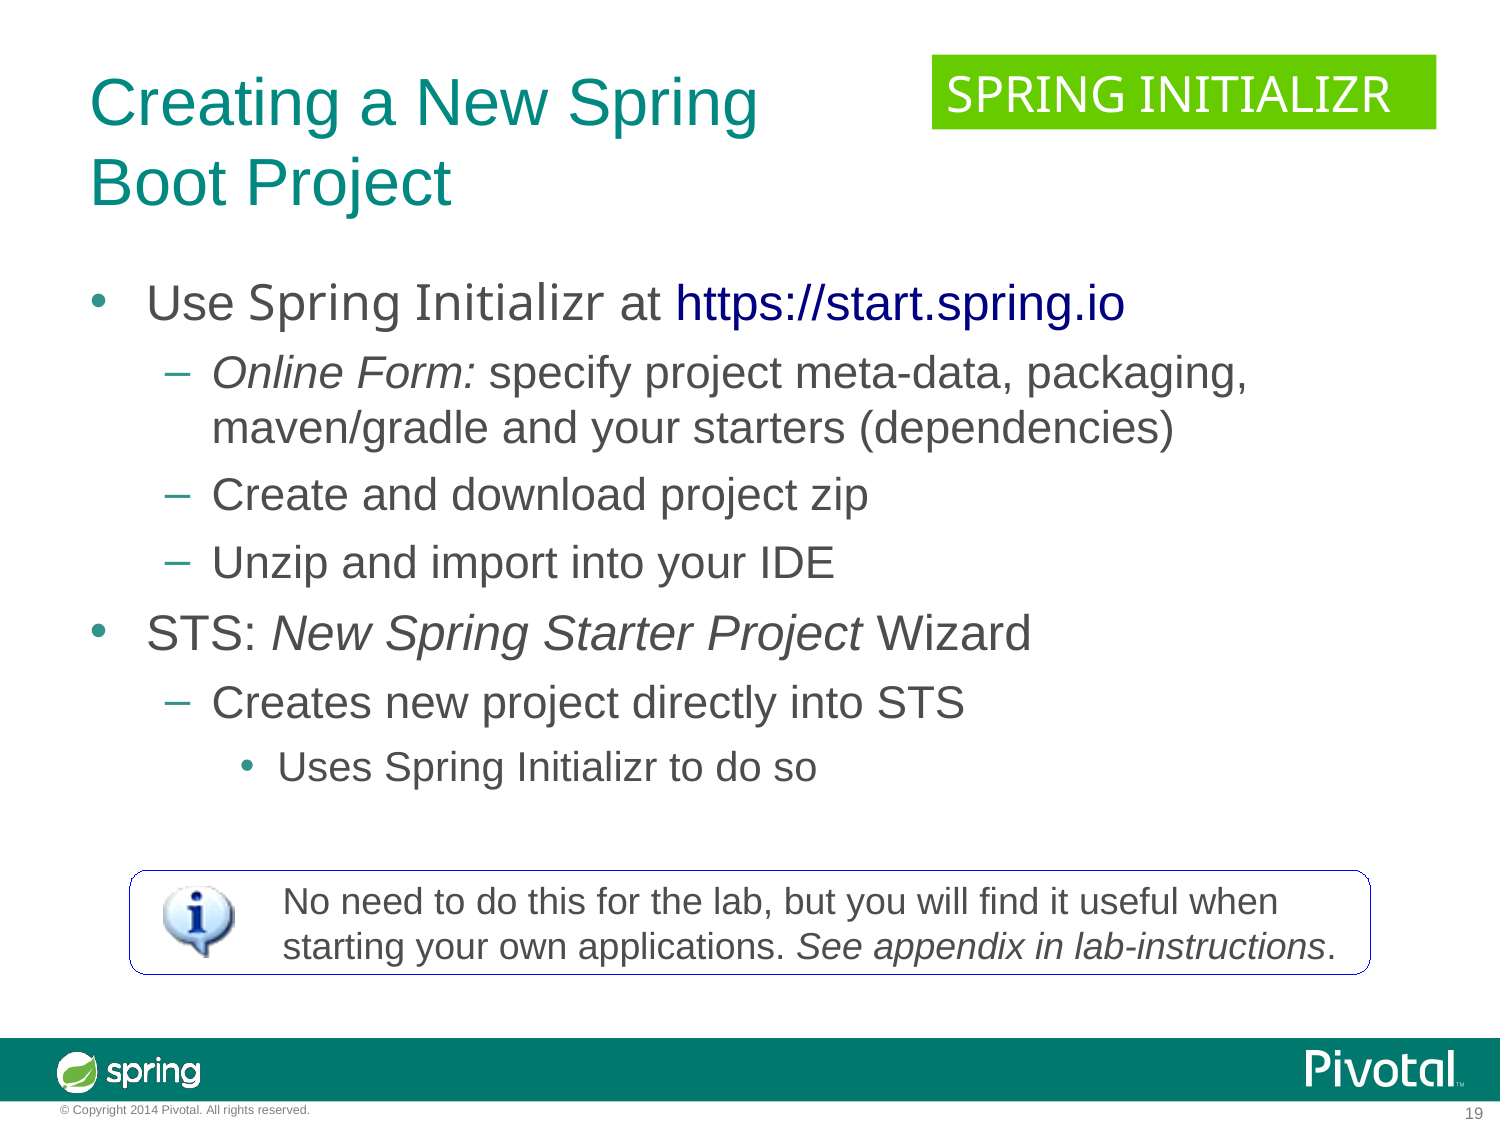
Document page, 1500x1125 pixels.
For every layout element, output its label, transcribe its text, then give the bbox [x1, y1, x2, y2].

list Use Spring Initializr at https://start.spring.io Online Form: specify project meta-data, packaging, maven/gradle and your starters (dependencies) Create and download project zip Unzip and import into your IDE STS: New Spring Starter Project Wizard Creates new project directly into STS Uses Spring Initializr to do so [75, 262, 1426, 931]
picture [1306, 1050, 1464, 1087]
picture [163, 886, 235, 958]
picture [32, 1041, 210, 1103]
text_box SPRING INITIALIZR [932, 54, 1437, 130]
text_box No need to do this for the lab, but you will find it useful when starting your own applications. See appendix in lab-instructions. [129, 870, 1371, 975]
title Creating a New Spring Boot Project [75, 45, 1426, 233]
